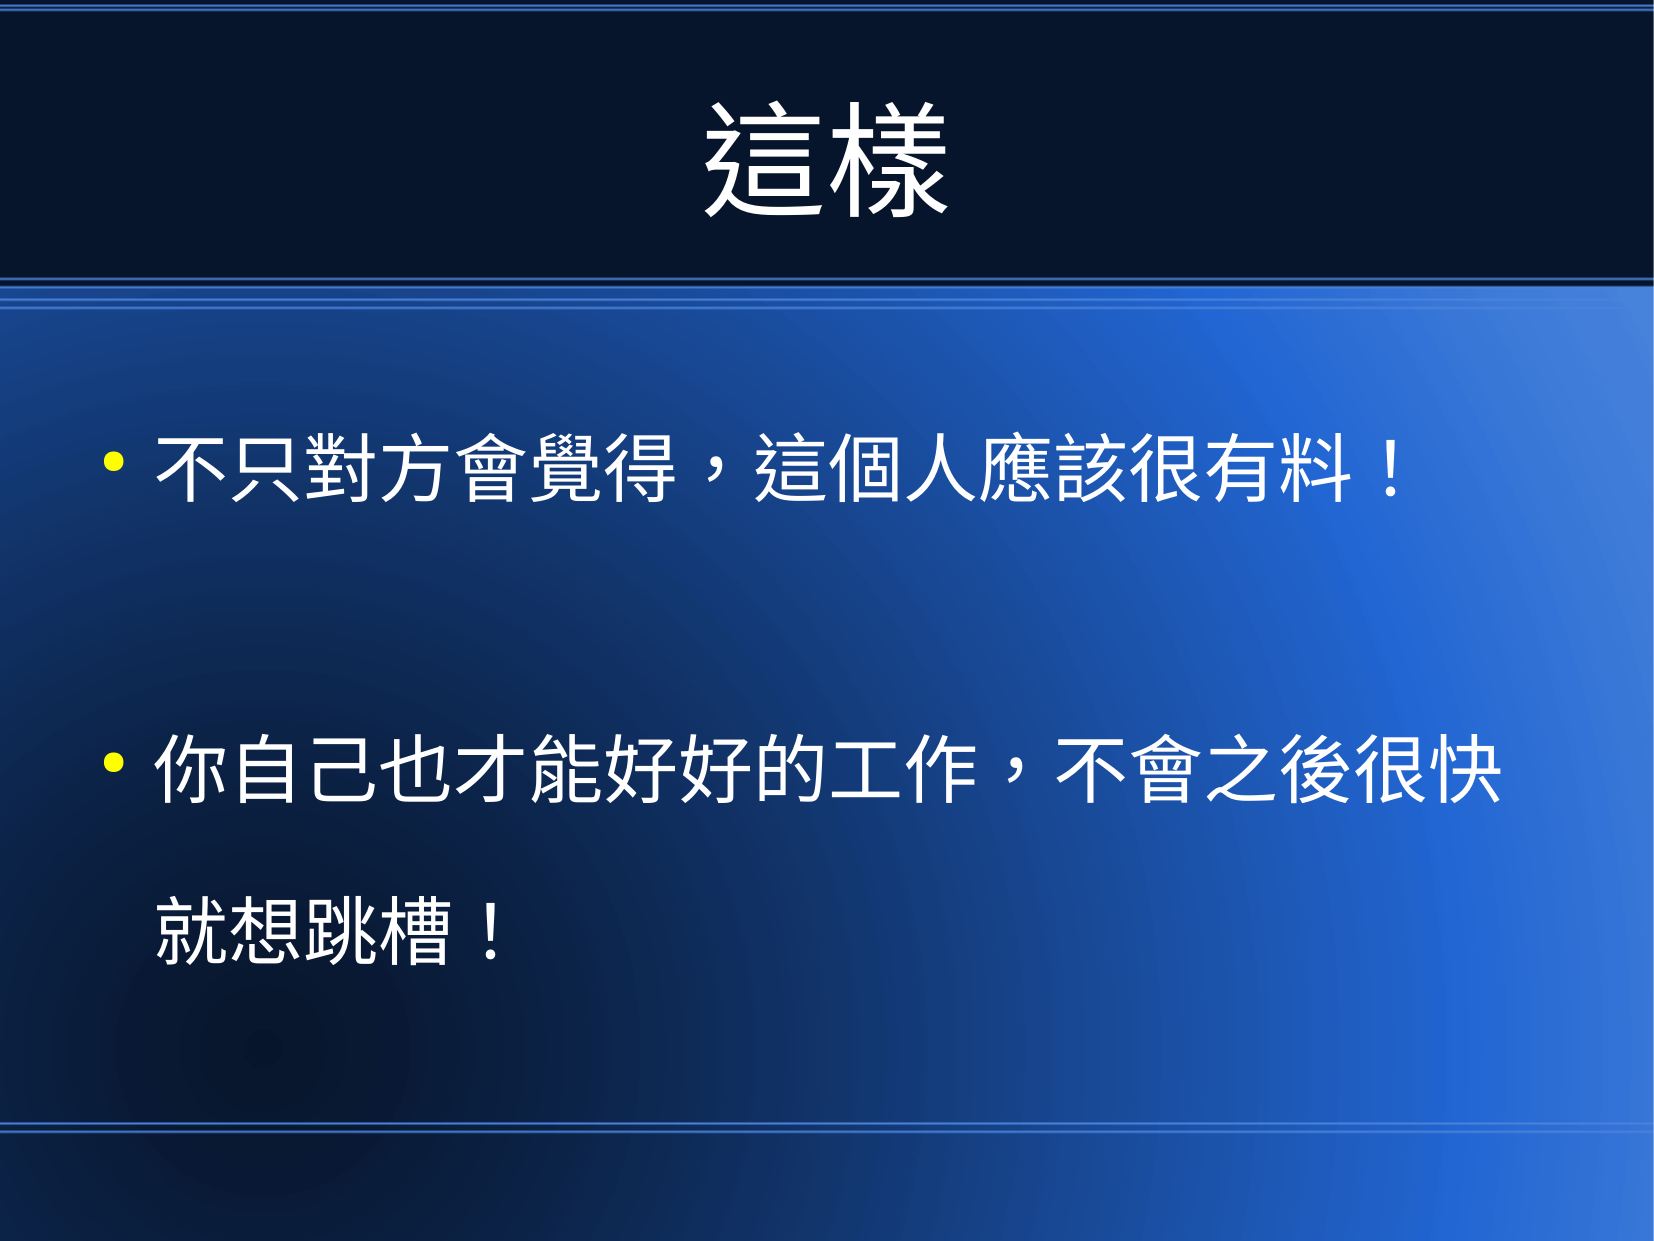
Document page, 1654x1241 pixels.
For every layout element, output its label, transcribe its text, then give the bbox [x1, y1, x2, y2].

list 不只對方會覺得，這個人應該很有料！ 你自己也才能好好的工作，不會之後很快就想跳槽！ [82, 355, 1571, 1241]
picture [0, 0, 1654, 1241]
title 這樣 [82, 49, 1571, 257]
